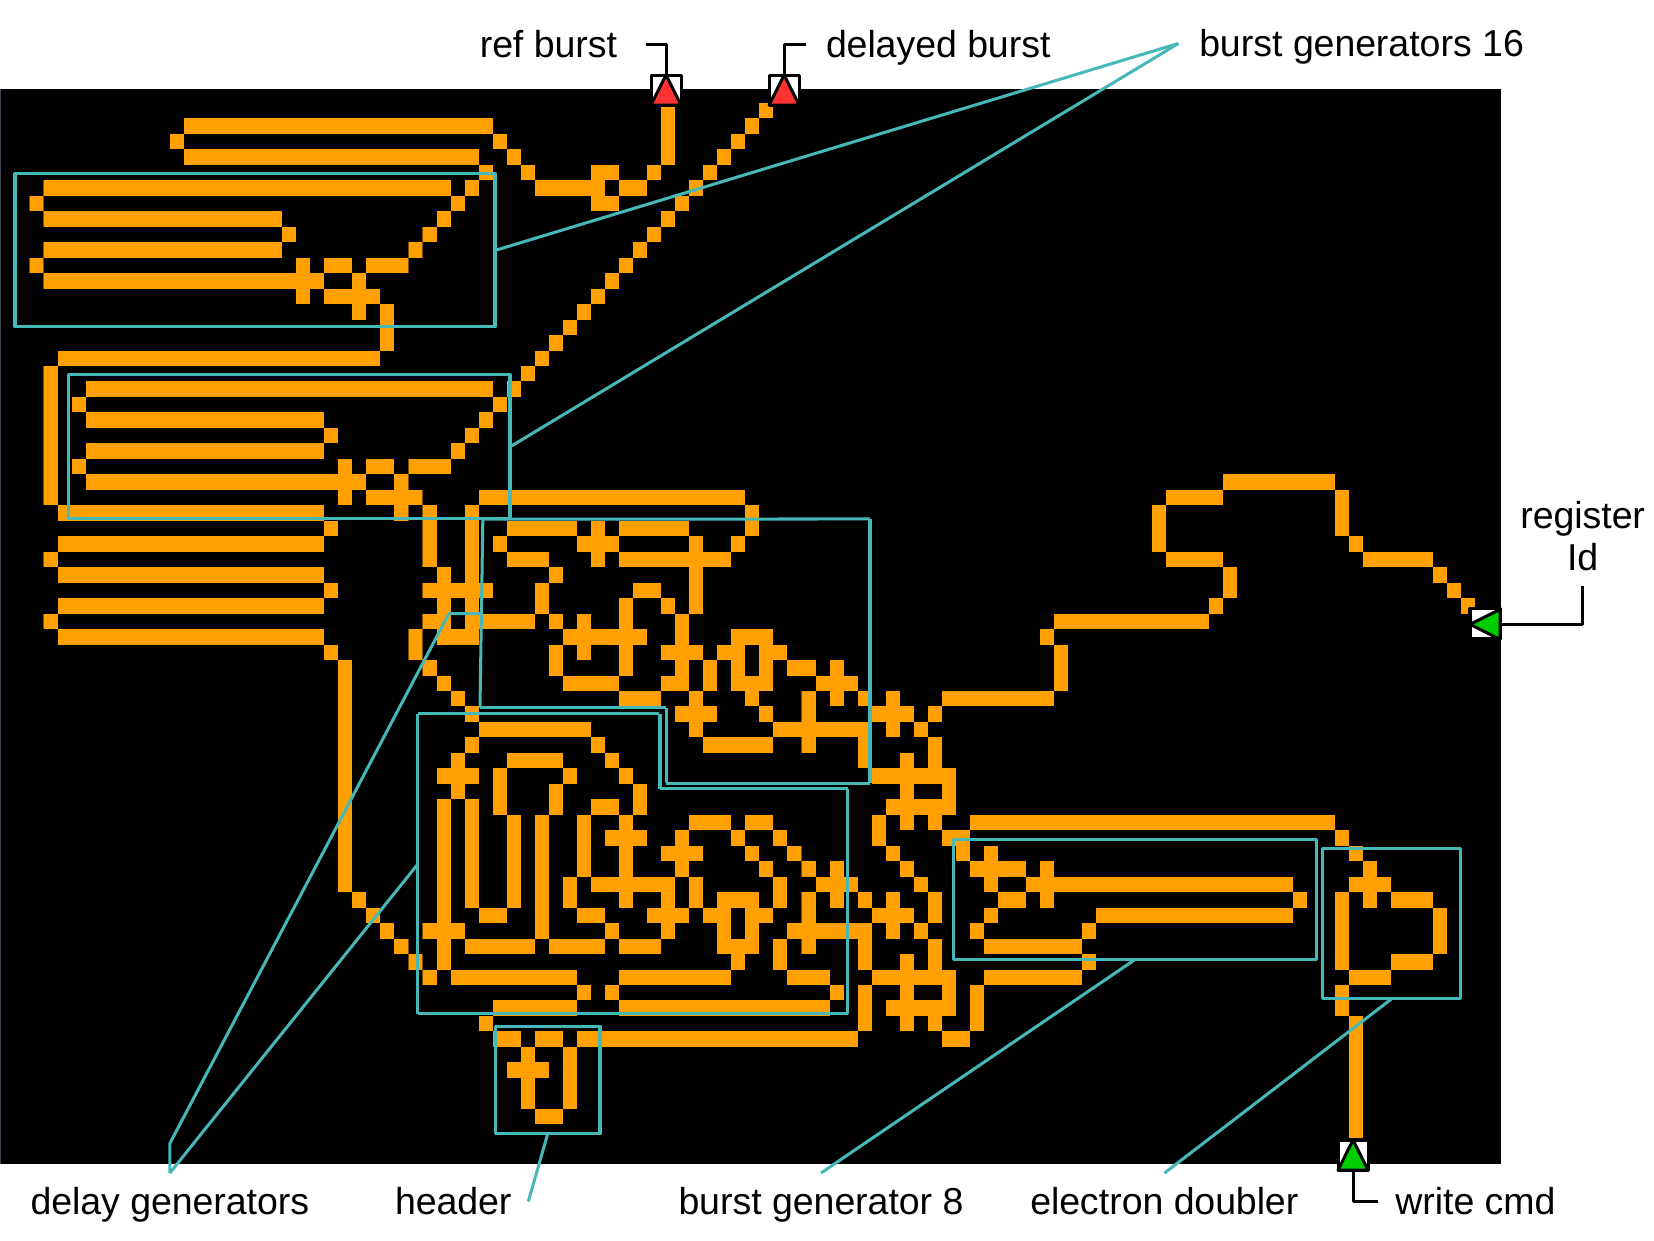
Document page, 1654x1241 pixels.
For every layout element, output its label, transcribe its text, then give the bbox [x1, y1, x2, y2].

text_box electron doubler [1008, 1173, 1321, 1231]
picture [172, 89, 1501, 1164]
text_box [651, 75, 682, 106]
picture [497, 1028, 598, 1132]
text_box ref burst [451, 15, 646, 73]
picture [419, 715, 846, 1012]
picture [955, 841, 1315, 958]
text_box burst generator 8 [660, 1173, 982, 1231]
text_box [1470, 608, 1501, 640]
text_box burst generators 16 [1178, 15, 1546, 72]
picture [0, 89, 1098, 1164]
picture [70, 376, 508, 517]
text_box delayed burst [805, 15, 1071, 73]
text_box [769, 75, 800, 106]
picture [482, 521, 868, 782]
text_box delay generators [9, 1173, 331, 1231]
picture [17, 175, 493, 325]
text_box write cmd [1378, 1173, 1573, 1231]
text_box register Id [1479, 487, 1654, 587]
text_box [1338, 1140, 1369, 1171]
picture [1324, 850, 1459, 997]
text_box header [378, 1173, 529, 1231]
